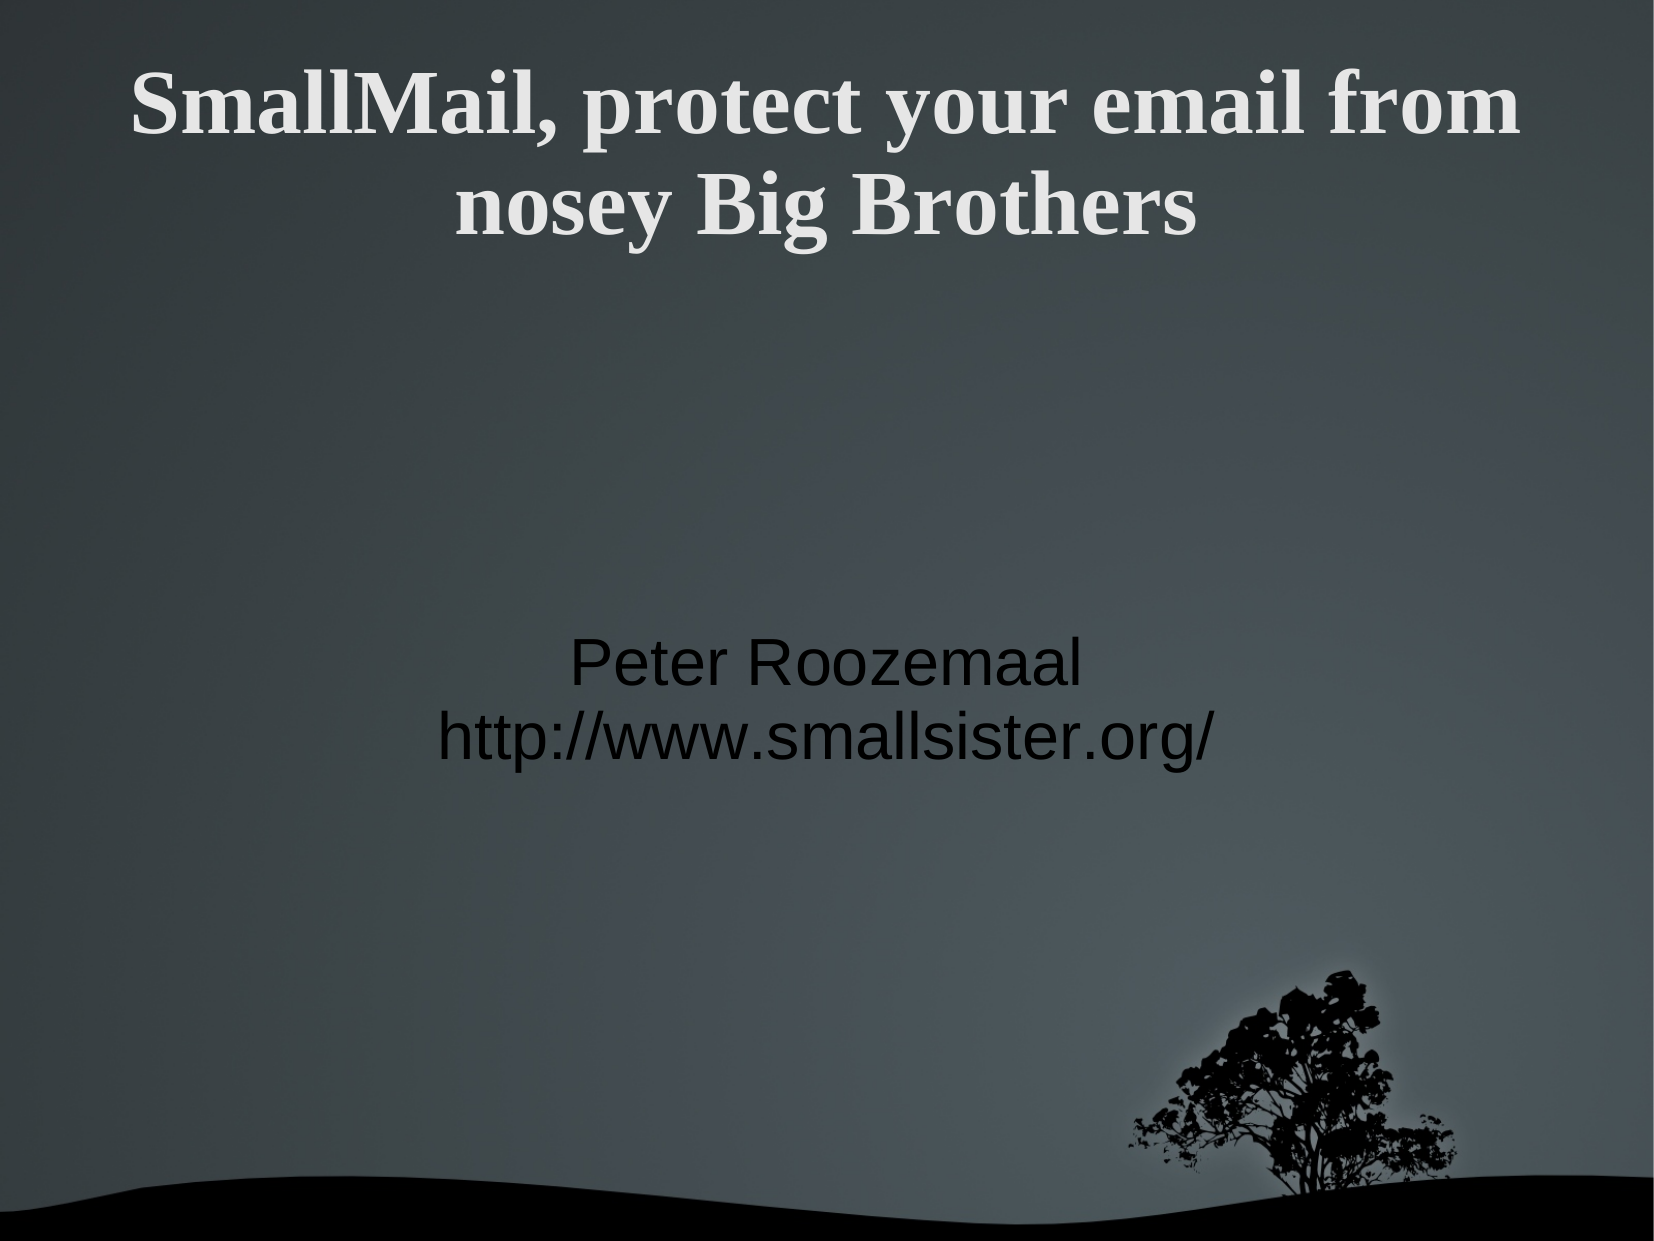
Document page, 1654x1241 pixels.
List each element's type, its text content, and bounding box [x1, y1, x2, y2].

subtitle Peter Roozemaal http://www.smallsister.org/ [82, 290, 1571, 1109]
picture [0, 0, 1654, 1241]
title SmallMail, protect your email from nosey Big Brothers [82, 15, 1571, 290]
